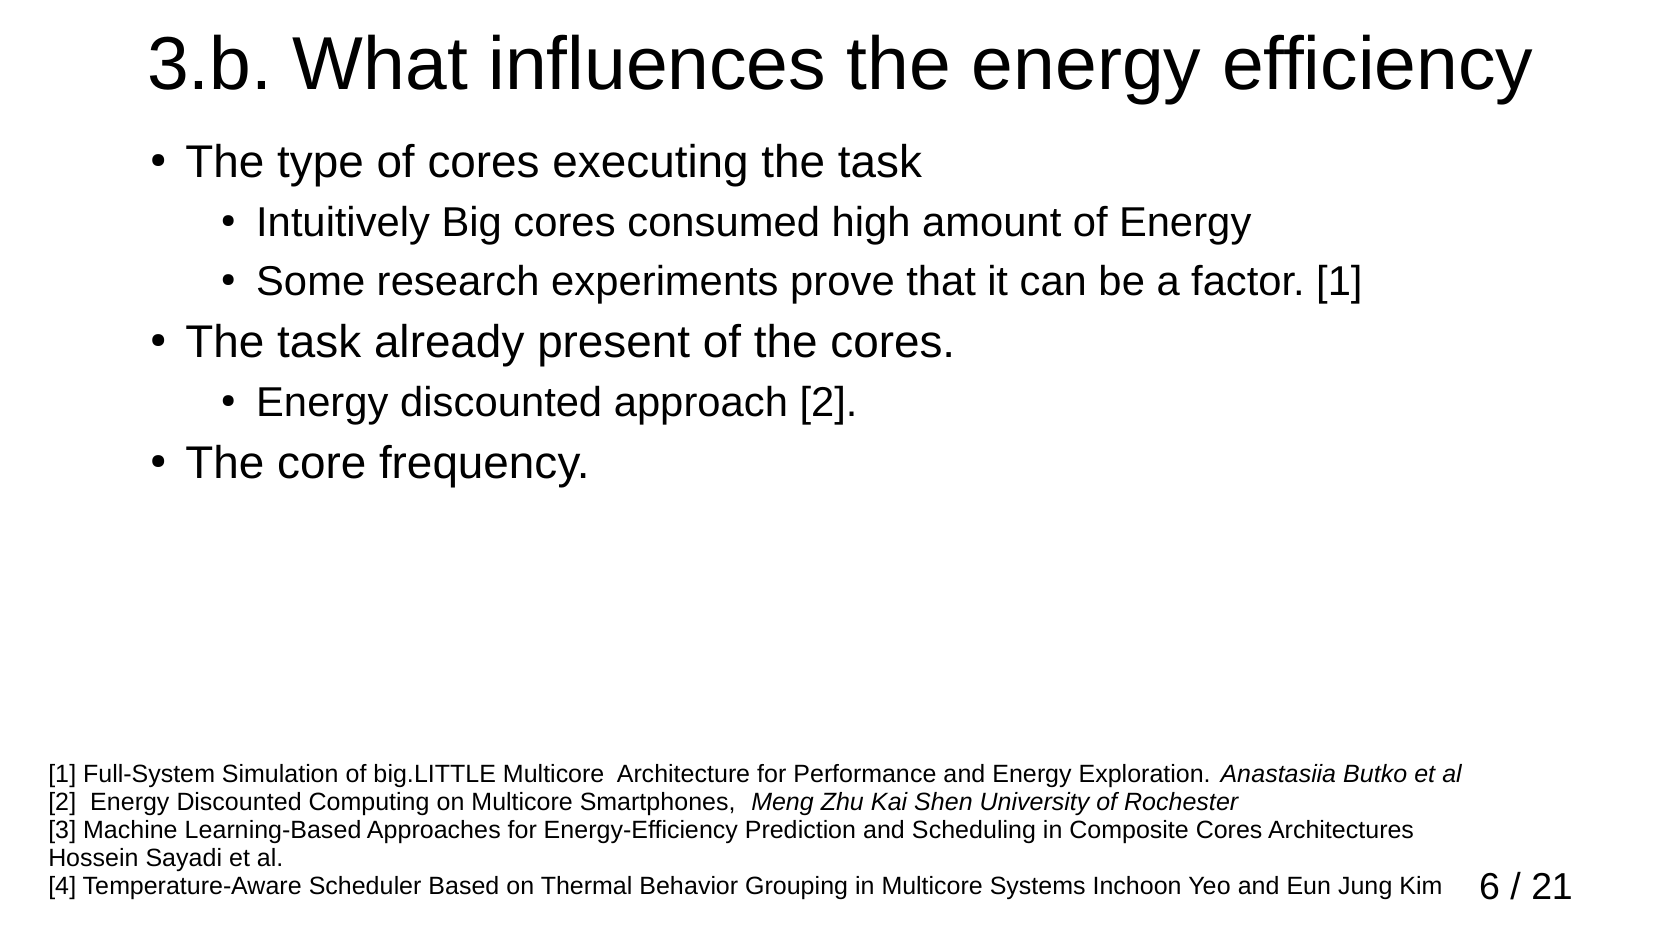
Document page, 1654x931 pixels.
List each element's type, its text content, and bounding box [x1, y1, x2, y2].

text_box [1] Full-System Simulation of big.LITTLE Multicore Architecture for Performance and Energy Exploration. Anastasiia Butko et al [2] Energy Discounted Computing on Multicore Smartphones, Meng Zhu Kai Shen University of Rochester [3] Machine Learning-Based Approaches for Energy-Efficiency Prediction and Scheduling in Composite Cores Architectures Hossein Sayadi et al. [4] Temperature-Aware Scheduler Based on Thermal Behavior Grouping in Multicore Systems Inchoon Yeo and Eun Jung Kim [33, 752, 1572, 931]
title 3.b. What influences the energy efficiency [106, 0, 1576, 137]
subtitle The type of cores executing the task Intuitively Big cores consumed high amount of Energy Some research experiments prove that it can be a factor. [1] The task already present of the cores. Energy discounted approach [2]. The core frequency. [150, 136, 1613, 489]
text_box 6 / 21 [1464, 858, 1652, 929]
